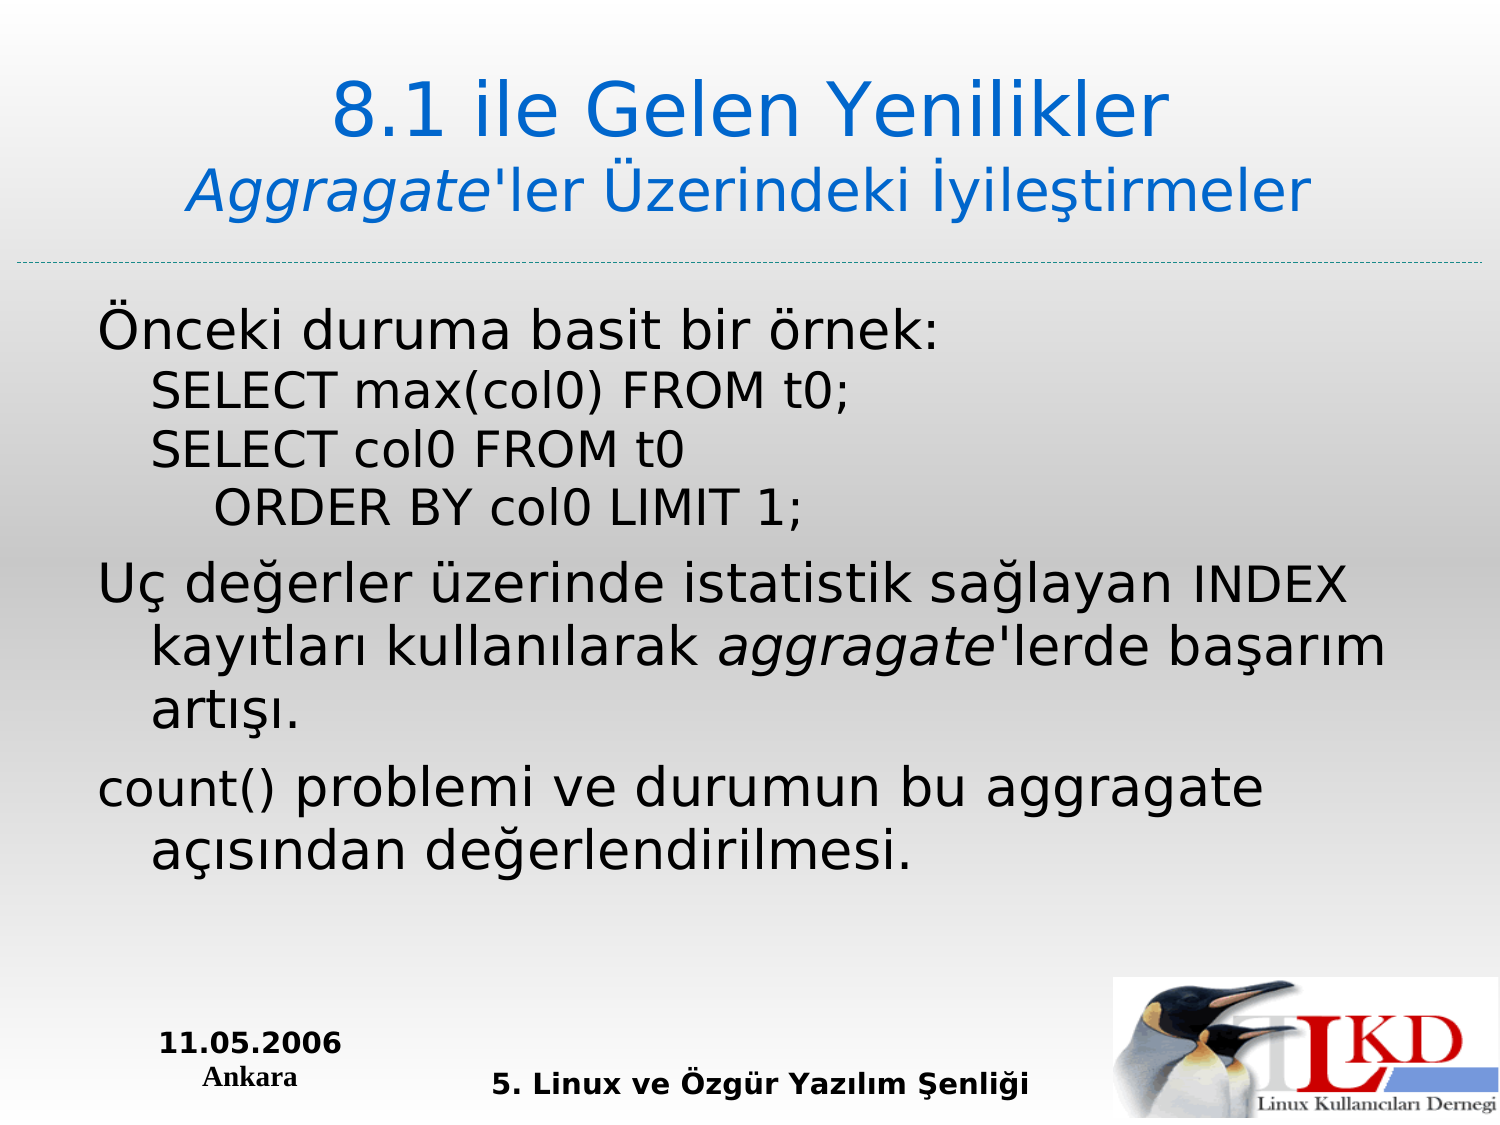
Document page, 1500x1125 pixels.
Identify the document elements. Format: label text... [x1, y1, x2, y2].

picture [1113, 977, 1499, 1118]
title 8.1 ile Gelen Yenilikler Aggragate'ler Üzerindeki İyileştirmeler [0, 0, 1500, 226]
list Önceki duruma basit bir örnek: SELECT max(col0) FROM t0; SELECT col0 FROM t0 ORDER BY col0 LIMIT 1; Uç değerler üzerinde istatistik sağlayan INDEX kayıtları kullanılarak aggragate'lerde başarım artışı. count() problemi ve durumun bu aggragate açısından değerlendirilmesi. [0, 299, 1500, 975]
